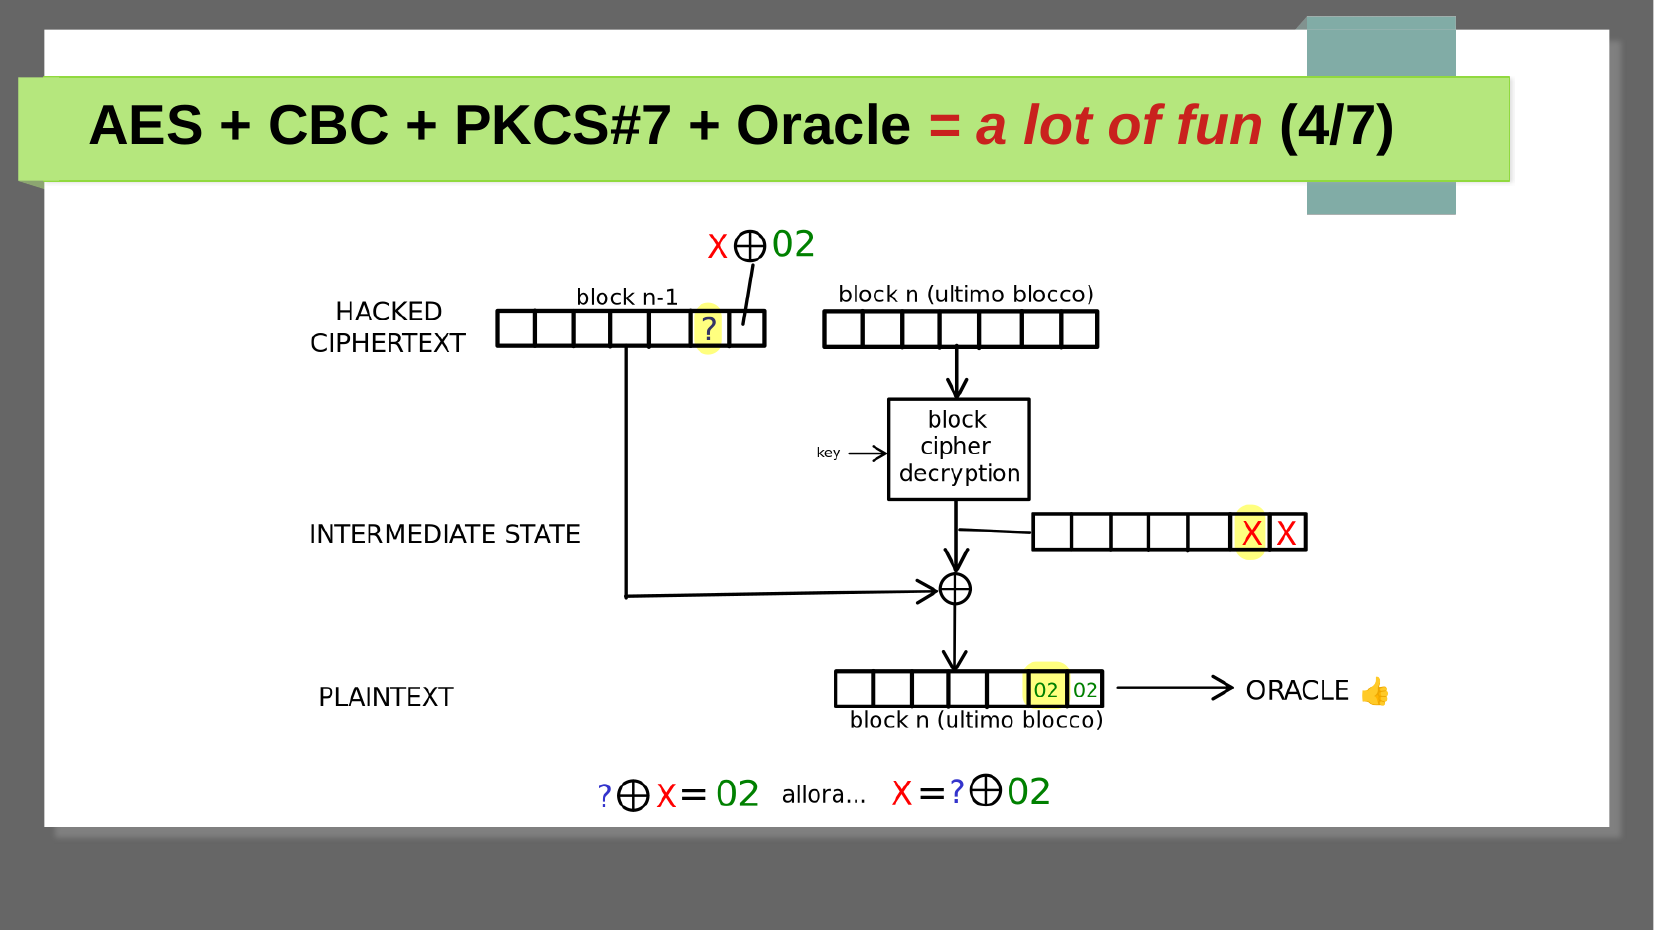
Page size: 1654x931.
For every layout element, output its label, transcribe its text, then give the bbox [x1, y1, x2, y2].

picture [292, 219, 1401, 825]
title AES + CBC + PKCS#7 + Oracle = a lot of fun (4/7) [88, 73, 1506, 178]
